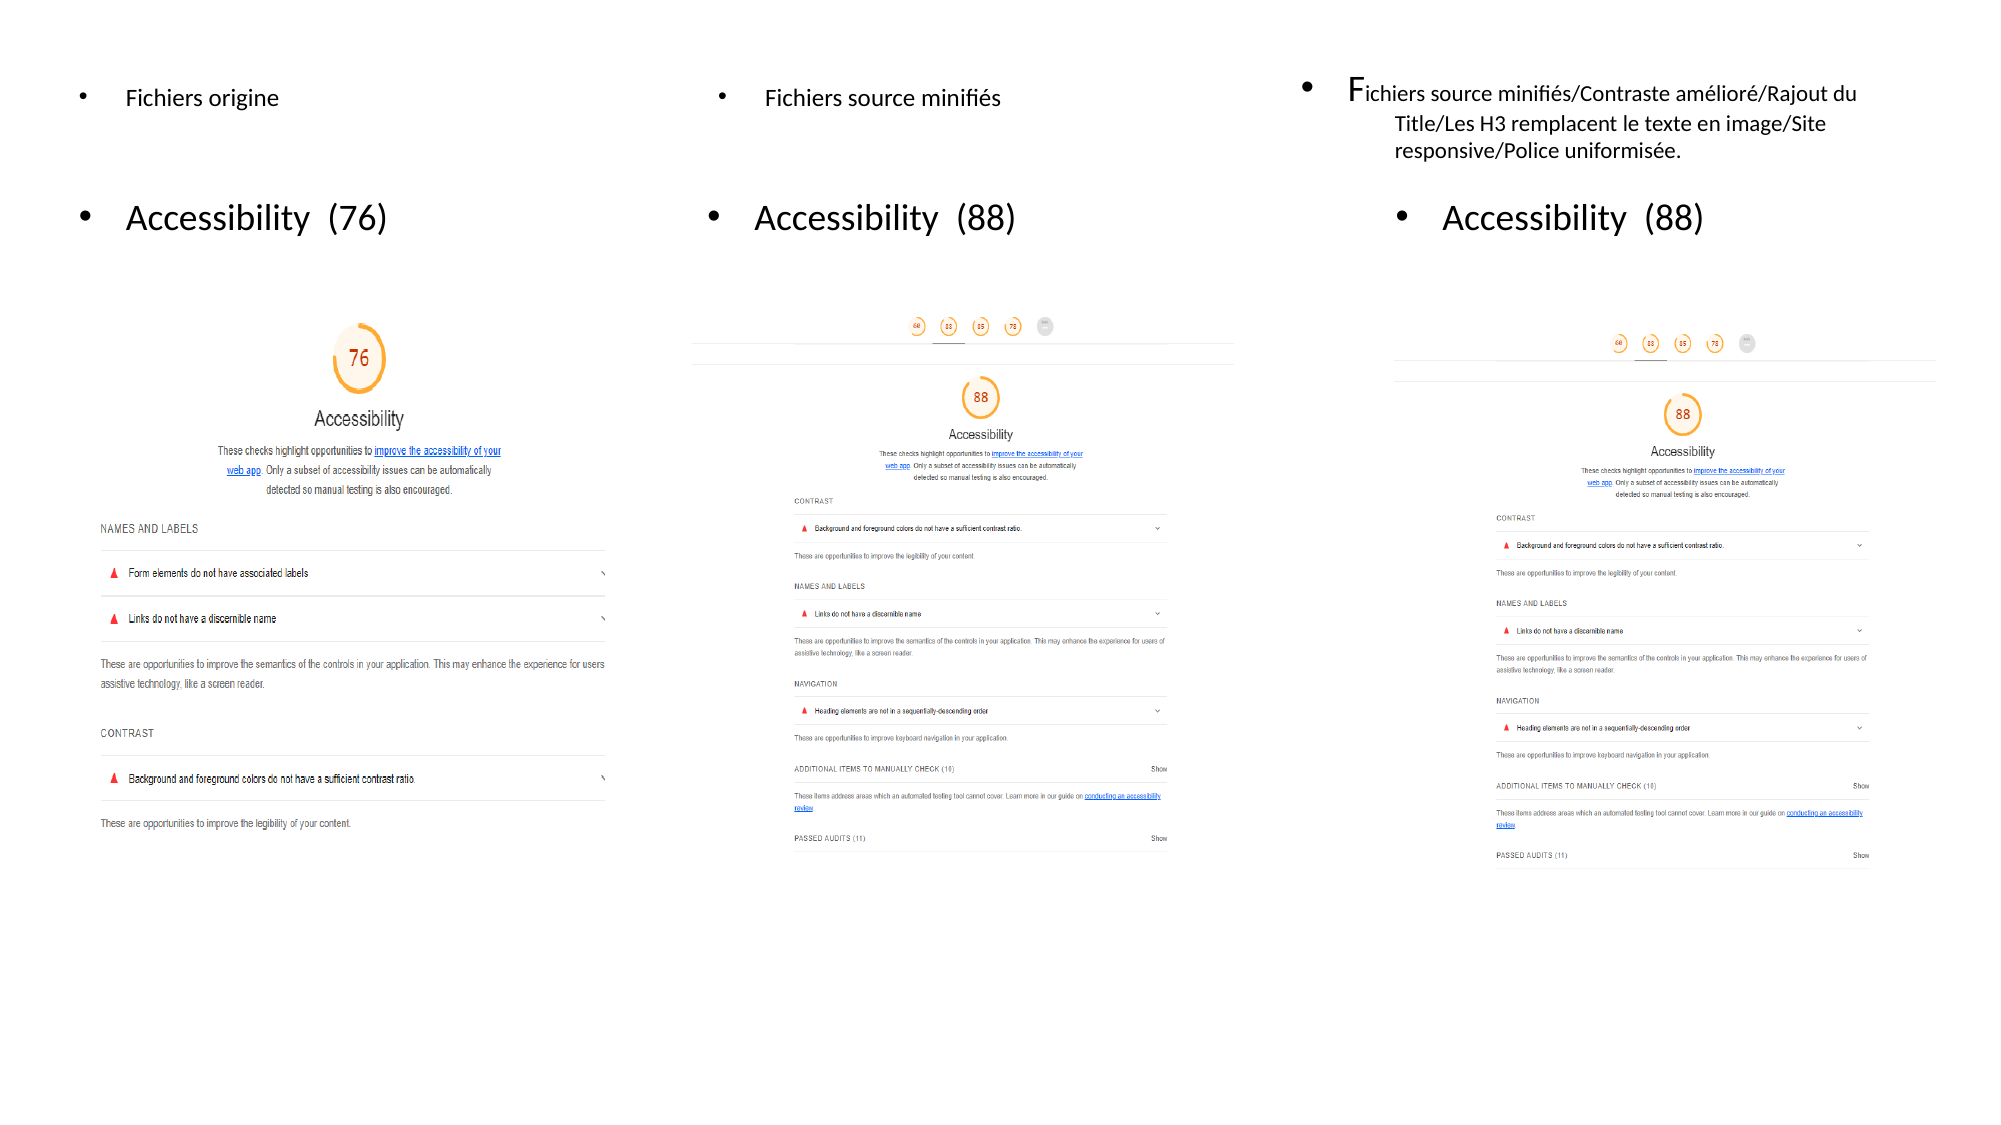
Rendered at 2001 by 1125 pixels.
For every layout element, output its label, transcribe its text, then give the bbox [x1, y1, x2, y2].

text_box Accessibility (88) [1380, 185, 1912, 247]
text_box Fichiers source minifiés/Contraste amélioré/Rajout du Title/Les H3 remplacent le texte en image/Site responsive/Police uniformisée. [1285, 56, 1937, 173]
picture [692, 312, 1234, 855]
text_box Accessibility (76) [63, 185, 595, 247]
text_box Accessibility (88) [692, 185, 1223, 247]
text_box Fichiers origine [63, 73, 595, 120]
picture [1394, 329, 1936, 872]
text_box Fichiers source minifiés [703, 73, 1234, 120]
picture [63, 312, 605, 855]
